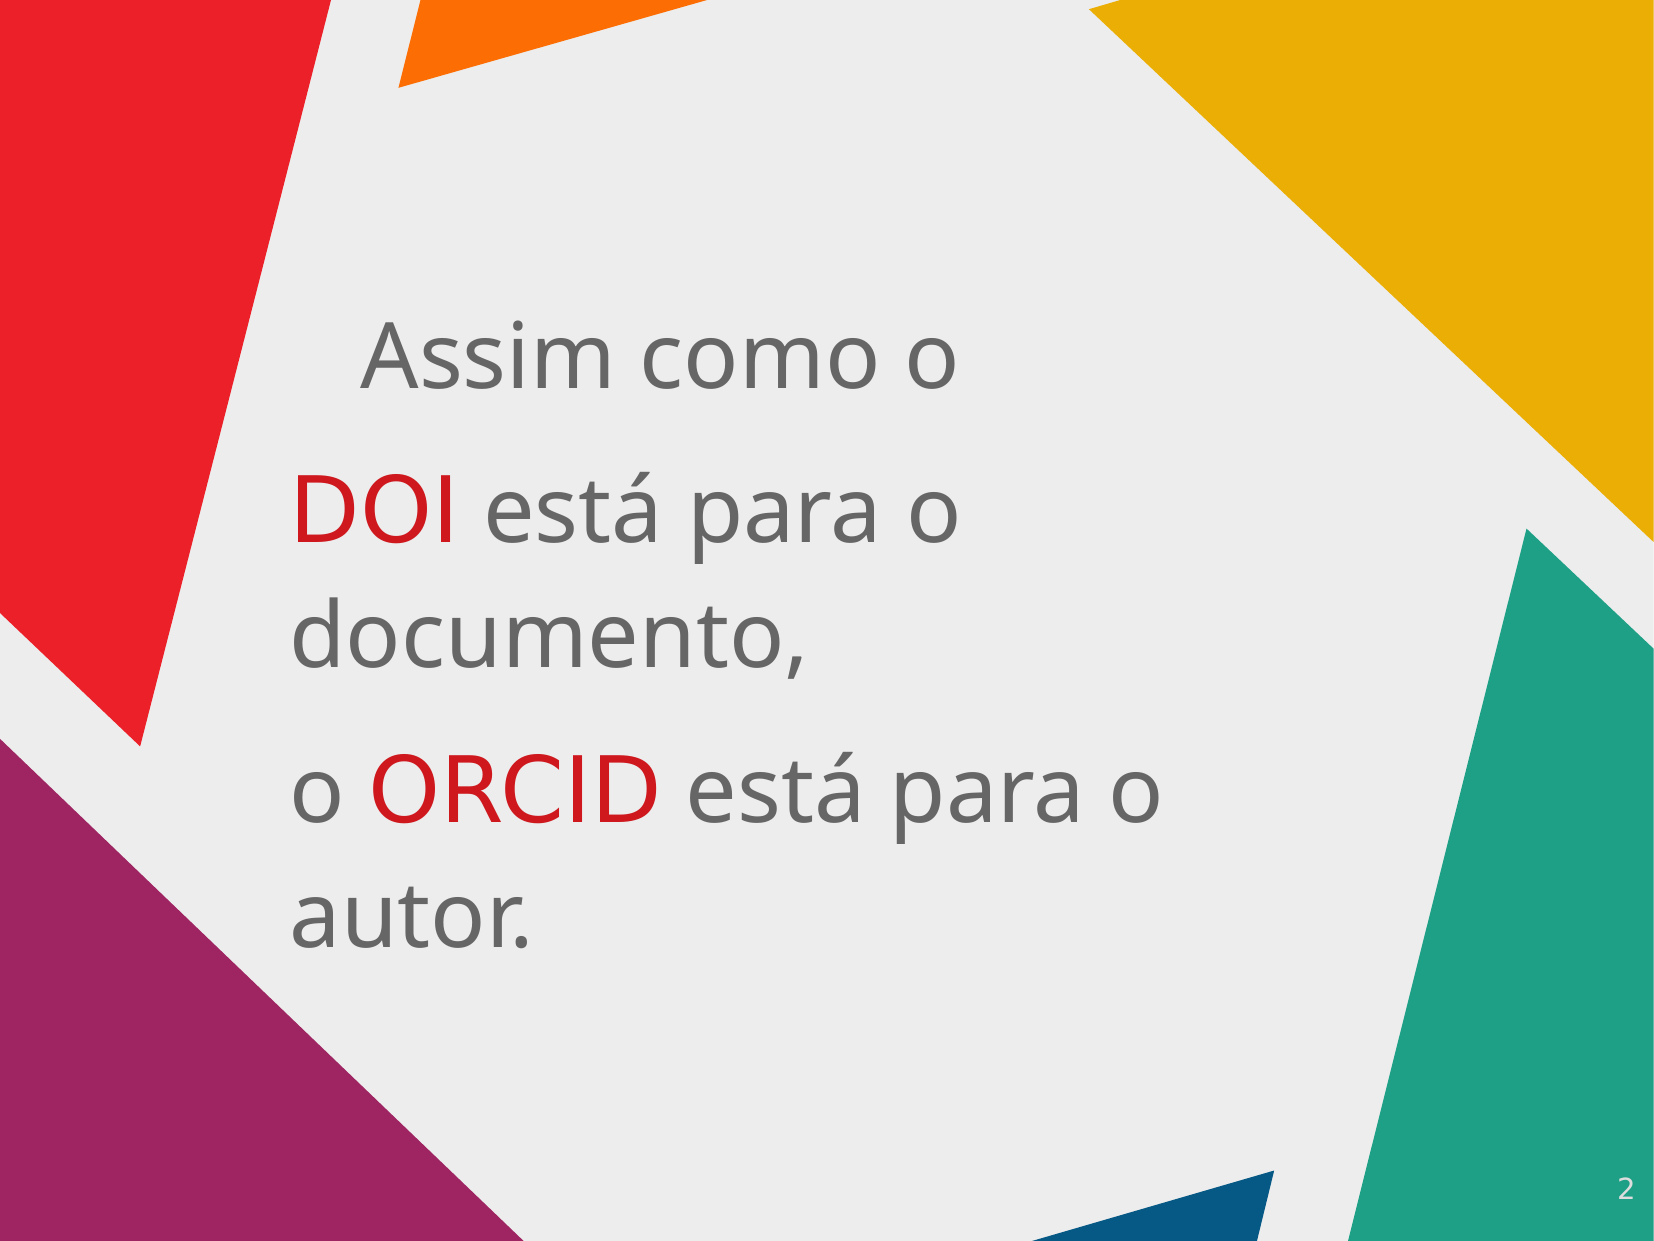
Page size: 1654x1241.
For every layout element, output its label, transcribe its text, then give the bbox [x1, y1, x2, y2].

list Assim como o DOI está para o documento, o ORCID está para o autor. [289, 290, 1372, 1090]
